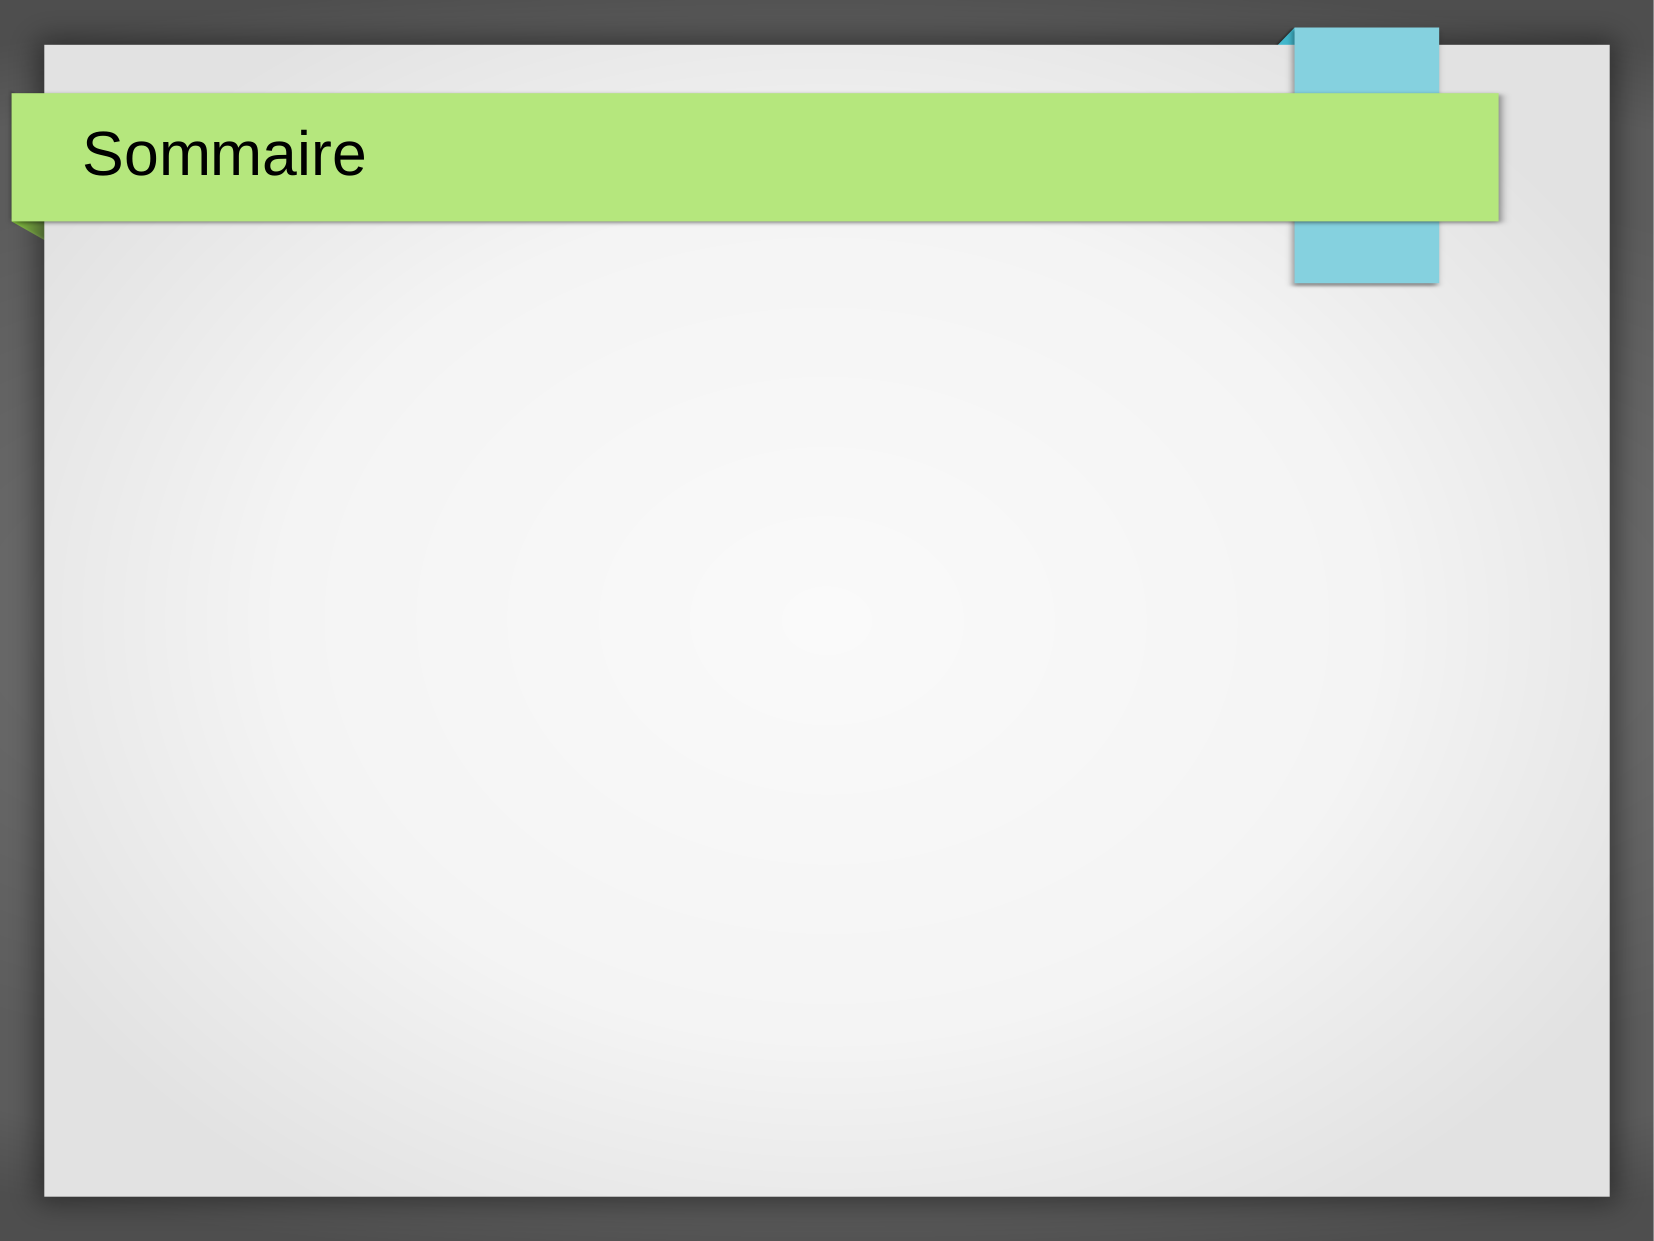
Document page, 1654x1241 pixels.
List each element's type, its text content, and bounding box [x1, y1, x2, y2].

title Sommaire [82, 94, 1264, 213]
picture [0, 0, 1654, 1241]
